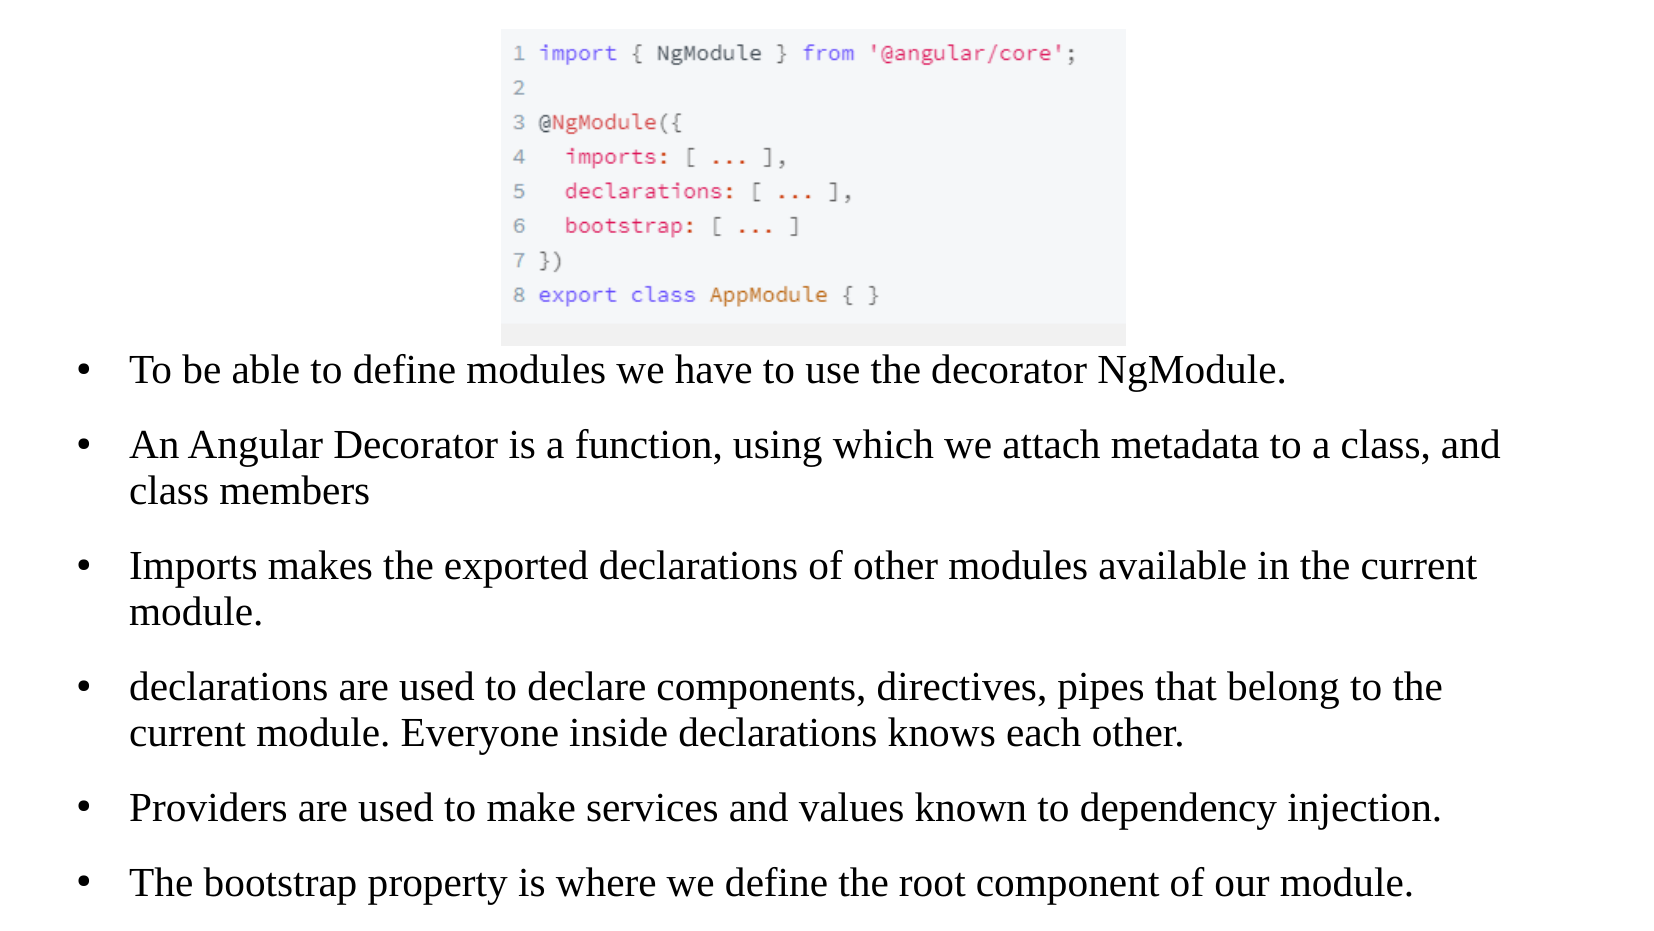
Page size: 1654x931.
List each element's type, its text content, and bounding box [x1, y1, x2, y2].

list To be able to define modules we have to use the decorator NgModule. An Angular Decorator is a function, using which we attach metadata to a class, and class members Imports makes the exported declarations of other modules available in the current module. declarations are used to declare components, directives, pipes that belong to the current module. Everyone inside declarations knows each other. Providers are used to make services and values known to dependency injection. The bootstrap property is where we define the root component of our module. [59, 0, 1548, 916]
picture [501, 29, 1126, 346]
